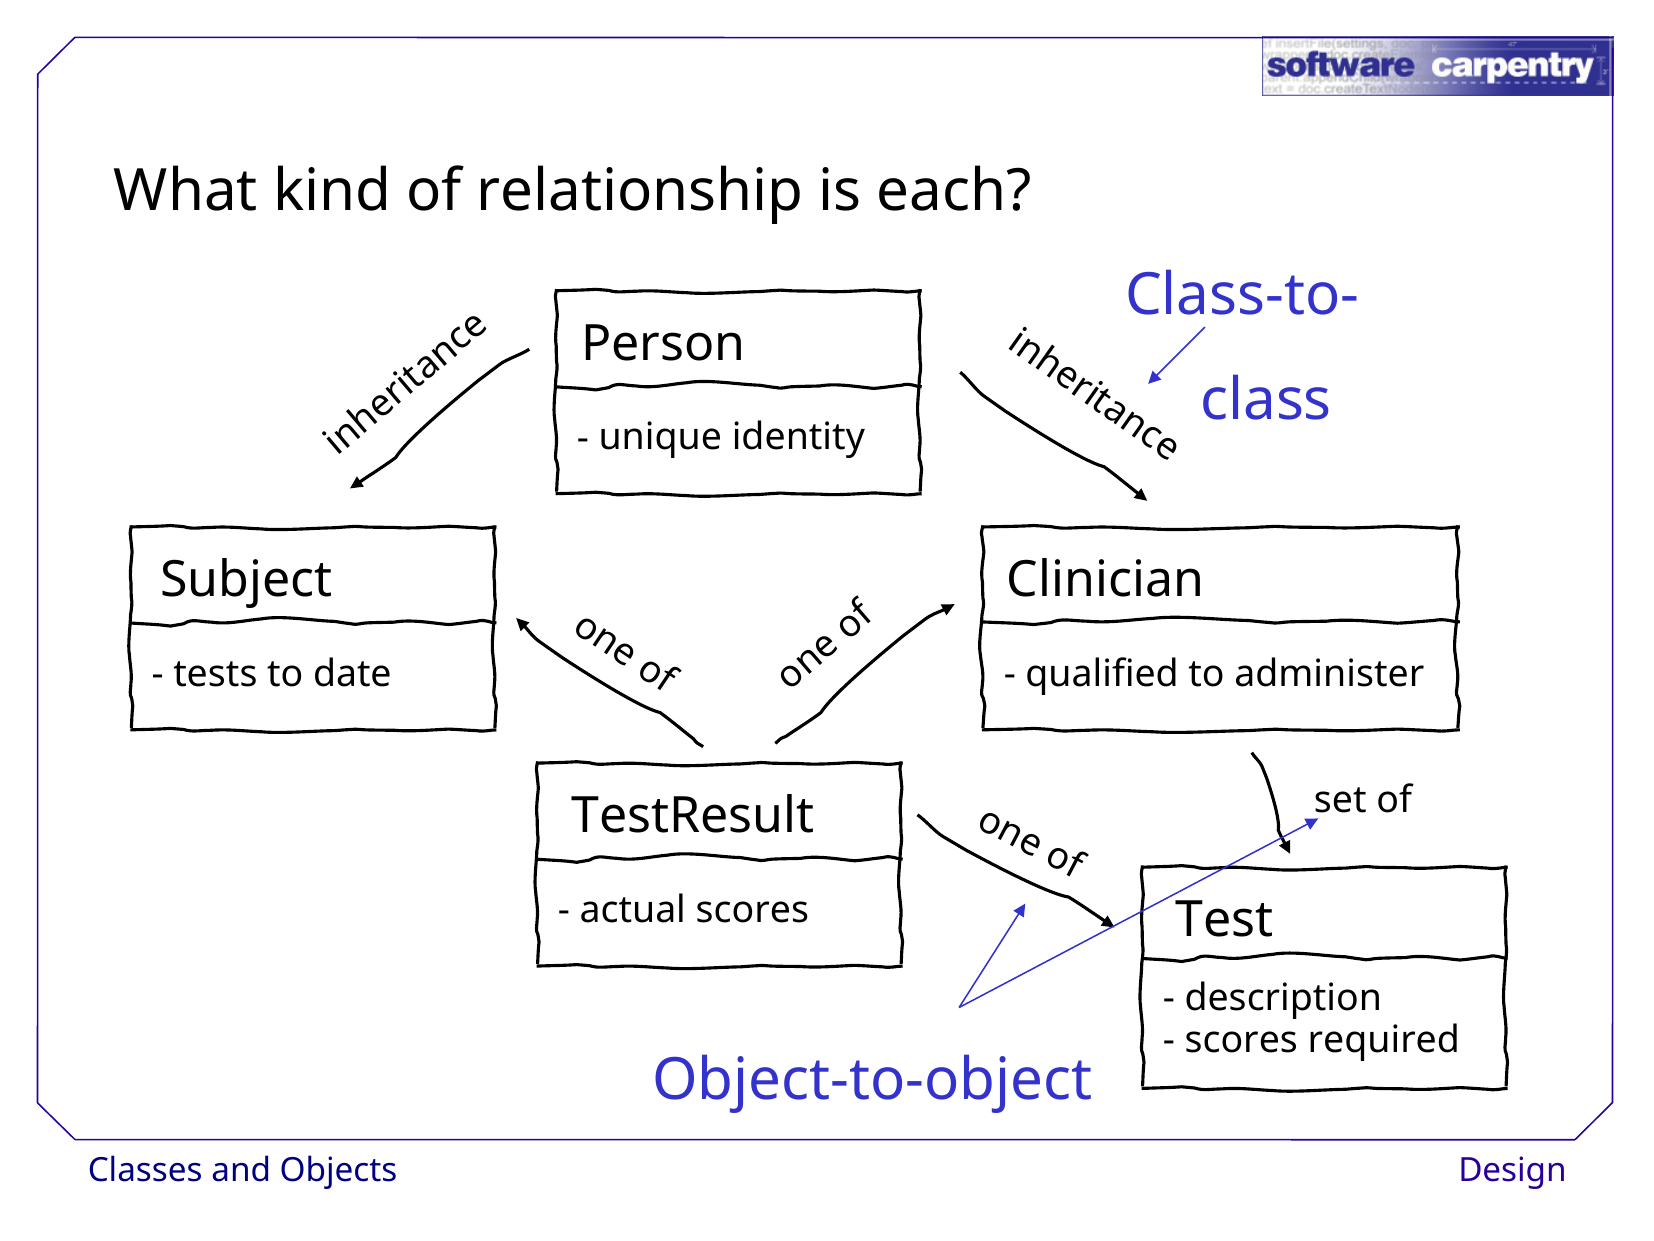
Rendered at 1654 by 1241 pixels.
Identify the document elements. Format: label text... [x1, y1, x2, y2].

text_box Class-to-class [1110, 213, 1498, 440]
text_box actual scores [543, 881, 884, 939]
text_box inheritance [984, 305, 1227, 500]
text_box one of [752, 565, 912, 714]
text_box Person [566, 308, 761, 380]
text_box TestResult [556, 780, 830, 852]
text_box one of [954, 784, 1124, 910]
text_box qualified to administer [988, 645, 1460, 703]
text_box inheritance [299, 269, 532, 479]
text_box set of [1299, 771, 1442, 829]
text_box Subject [145, 544, 348, 616]
picture [1262, 36, 1614, 96]
text_box one of [550, 589, 716, 727]
text_box Test [1160, 884, 1289, 956]
text_box description - scores required [1148, 969, 1489, 1069]
text_box Object-to-object [637, 998, 1111, 1119]
text_box Clinician [992, 544, 1220, 616]
text_box Test [1160, 884, 1190, 900]
text_box tests to date [136, 645, 478, 703]
text_box unique identity [562, 408, 903, 467]
text_box What kind of relationship is each? [99, 109, 1517, 231]
